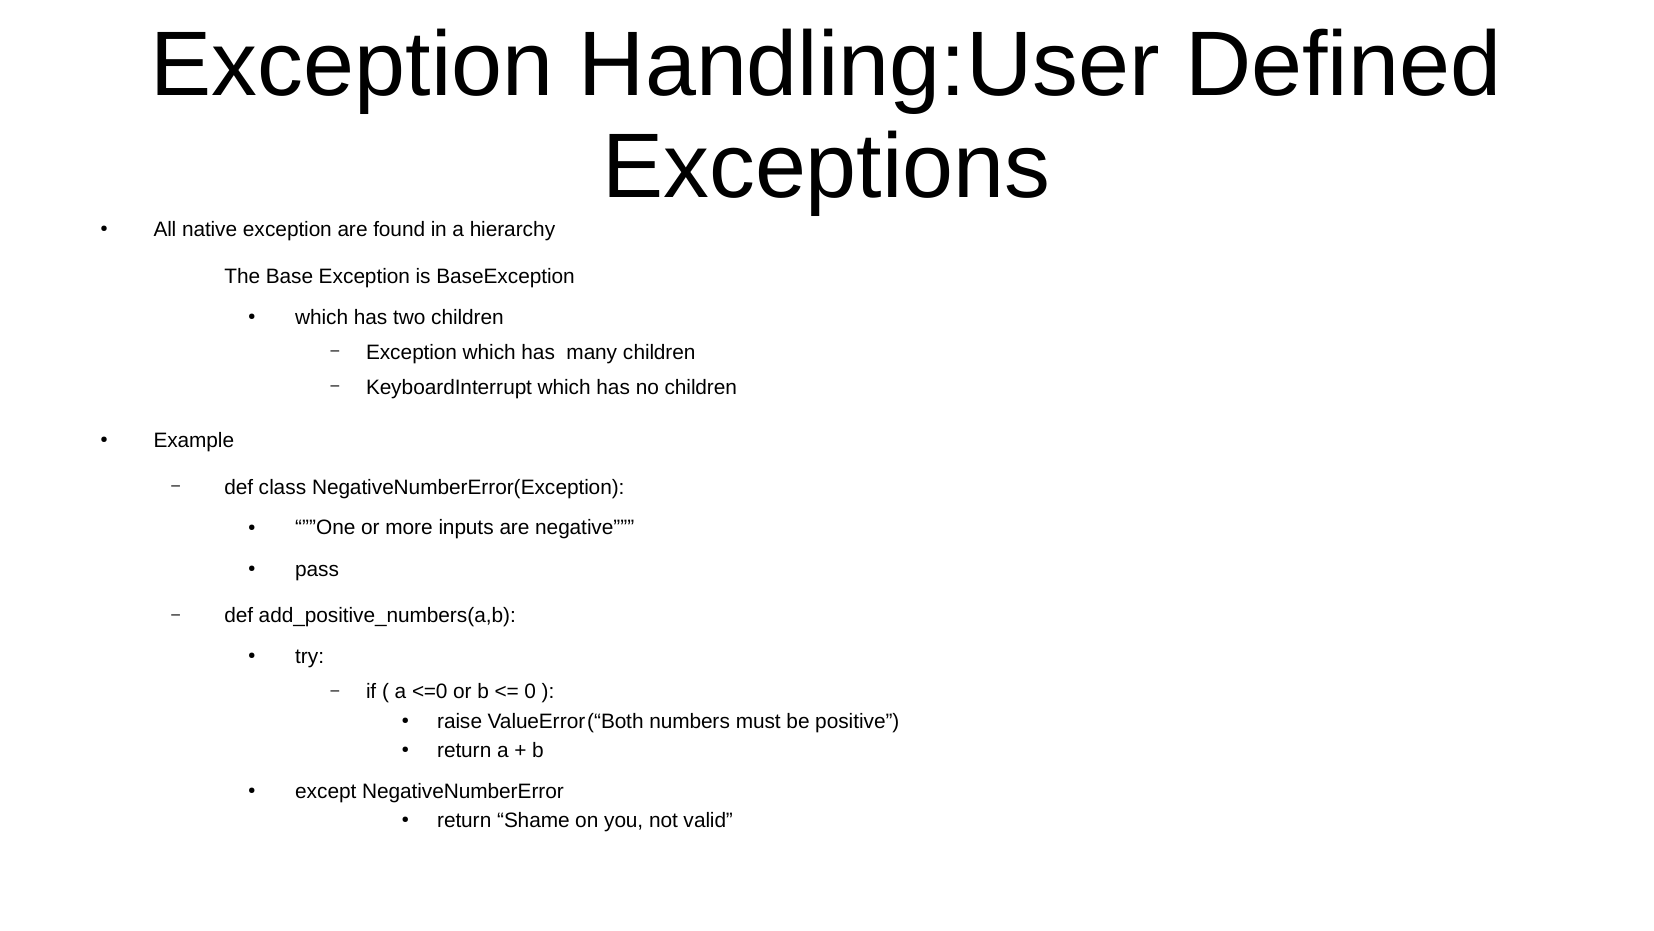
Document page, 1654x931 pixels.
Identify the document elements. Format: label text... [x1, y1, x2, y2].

list All native exception are found in a hierarchy The Base Exception is BaseException which has two children Exception which has many children KeyboardInterrupt which has no children Example def class NegativeNumberError(Exception): “””One or more inputs are negative””” pass def add_positive_numbers(a,b): try: if ( a <=0 or b <= 0 ): raise ValueError (“Both numbers must be positive”) return a + b except NegativeNumberError return “Shame on you, not valid” [82, 217, 1651, 916]
title Exception Handling:User Defined Exceptions [82, 12, 1571, 217]
